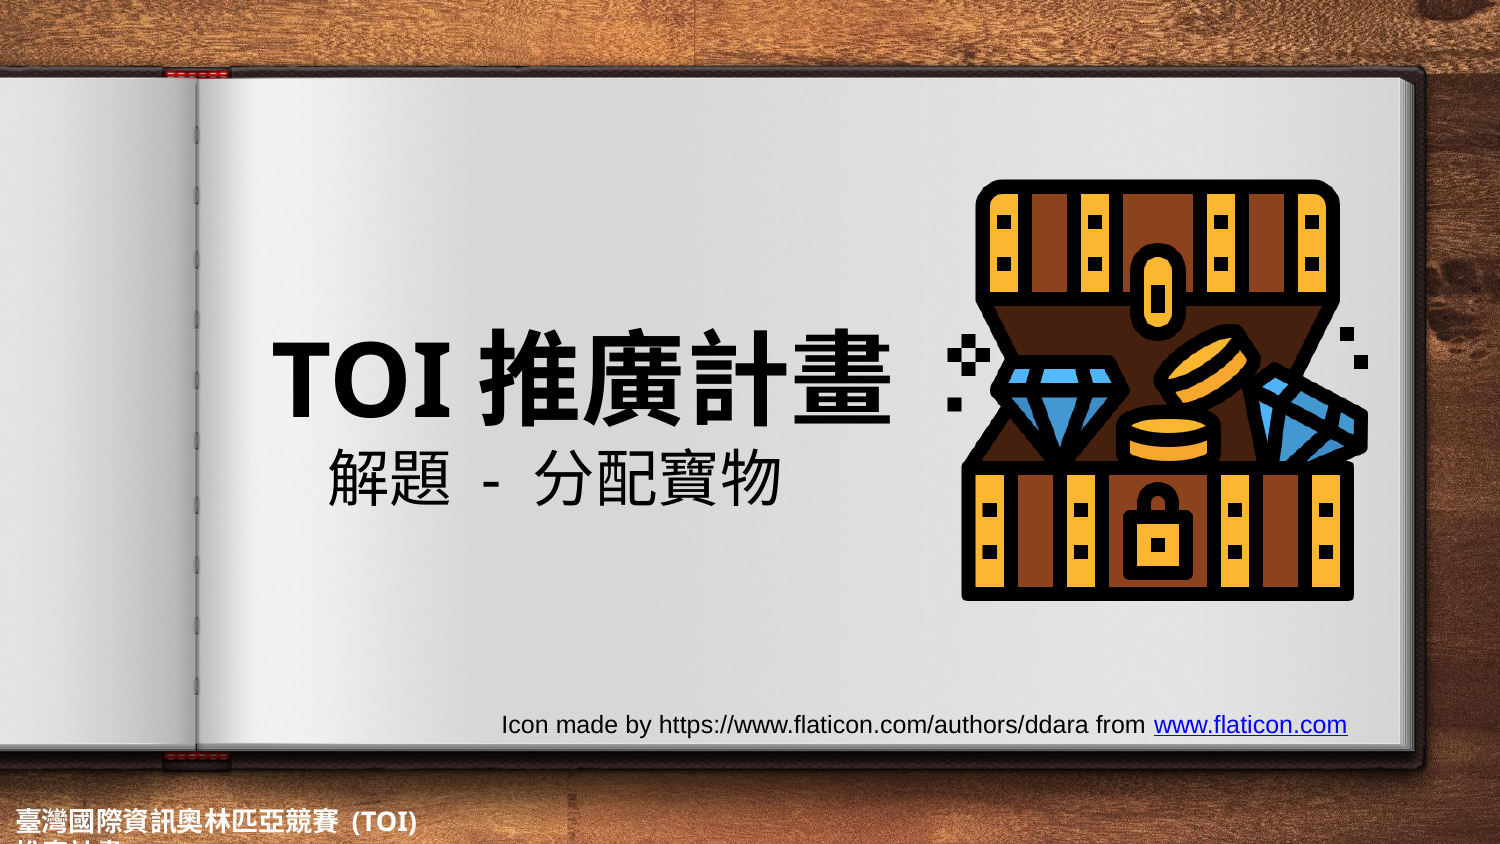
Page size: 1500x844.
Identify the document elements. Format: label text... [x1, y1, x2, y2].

picture [0, 0, 1500, 844]
text_box TOI推廣計畫 解題 - 分配寶物 [255, 262, 929, 565]
text_box Icon made by https://www.flaticon.com/authors/ddara from www.flaticon.com [486, 700, 1417, 747]
